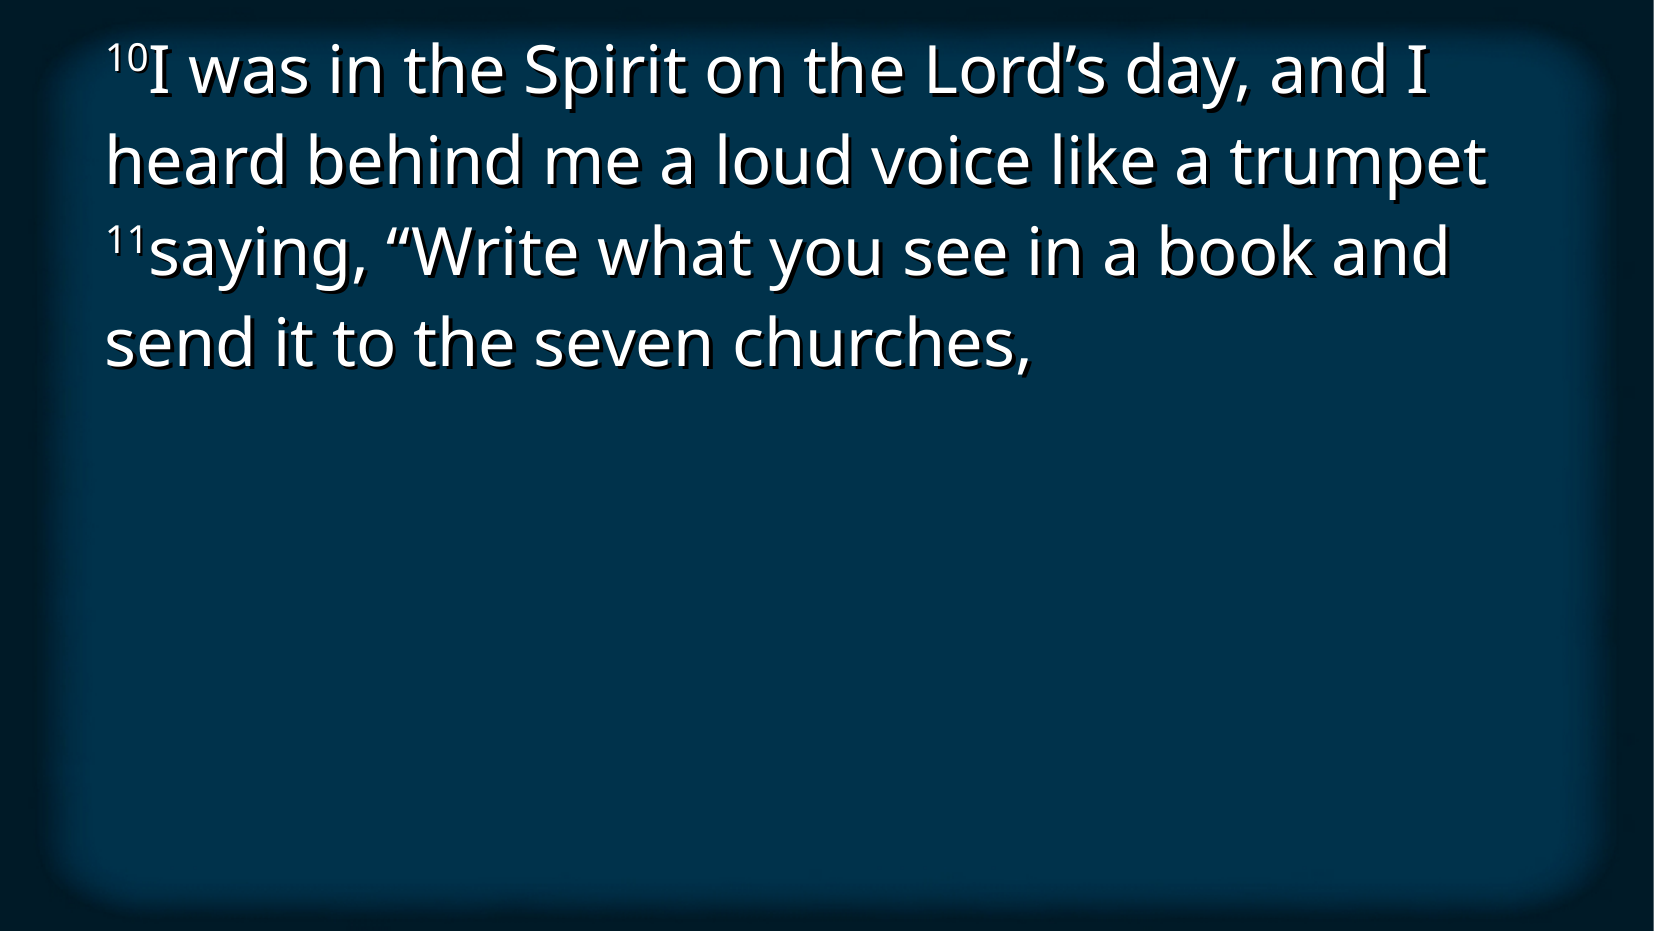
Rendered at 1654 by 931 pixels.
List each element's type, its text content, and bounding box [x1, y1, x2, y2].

picture [0, 0, 1654, 931]
text_box 10I was in the Spirit on the Lord’s day, and I heard behind me a loud voice like a trumpet 11saying, “Write what you see in a book and send it to the seven churches, [90, 15, 1576, 385]
